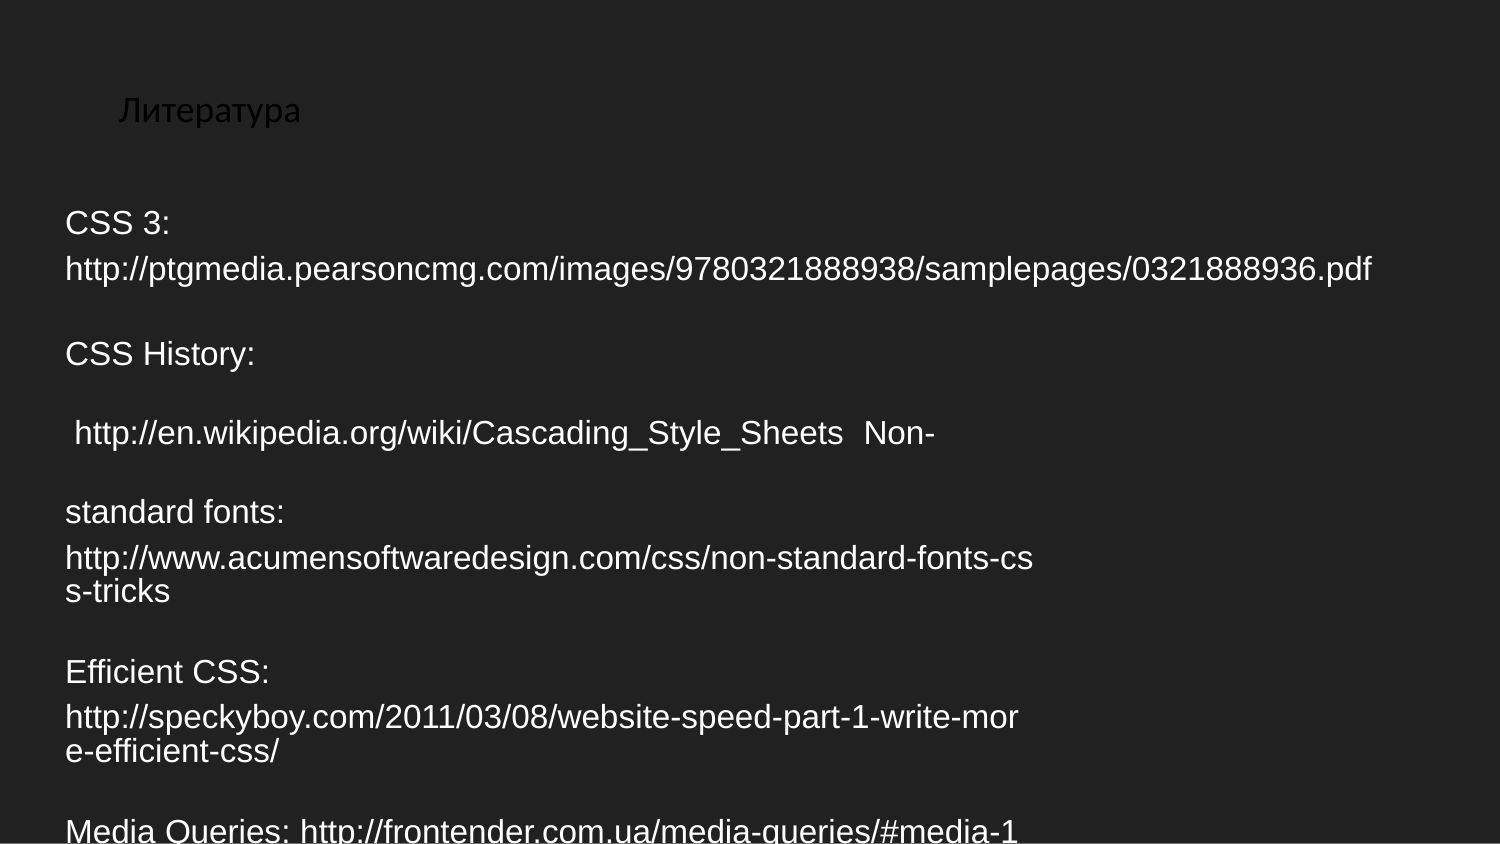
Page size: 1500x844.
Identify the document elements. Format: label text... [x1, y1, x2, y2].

text_box CSS 3: http://ptgmedia.pearsoncmg.com/images/9780321888938/samplepages/0321888936.pdf CSS History: http://en.wikipedia.org/wiki/Cascading_Style_Sheets Non-standard fonts: http://www.acumensoftwaredesign.com/css/non-standard-fonts-css-tricks Efficient CSS: http://speckyboy.com/2011/03/08/website-speed-part-1-write-more-efficient-css/ Media Queries: http://frontender.com.ua/media-queries/#media-1 [63, 194, 1378, 785]
title Литература [63, 82, 364, 194]
